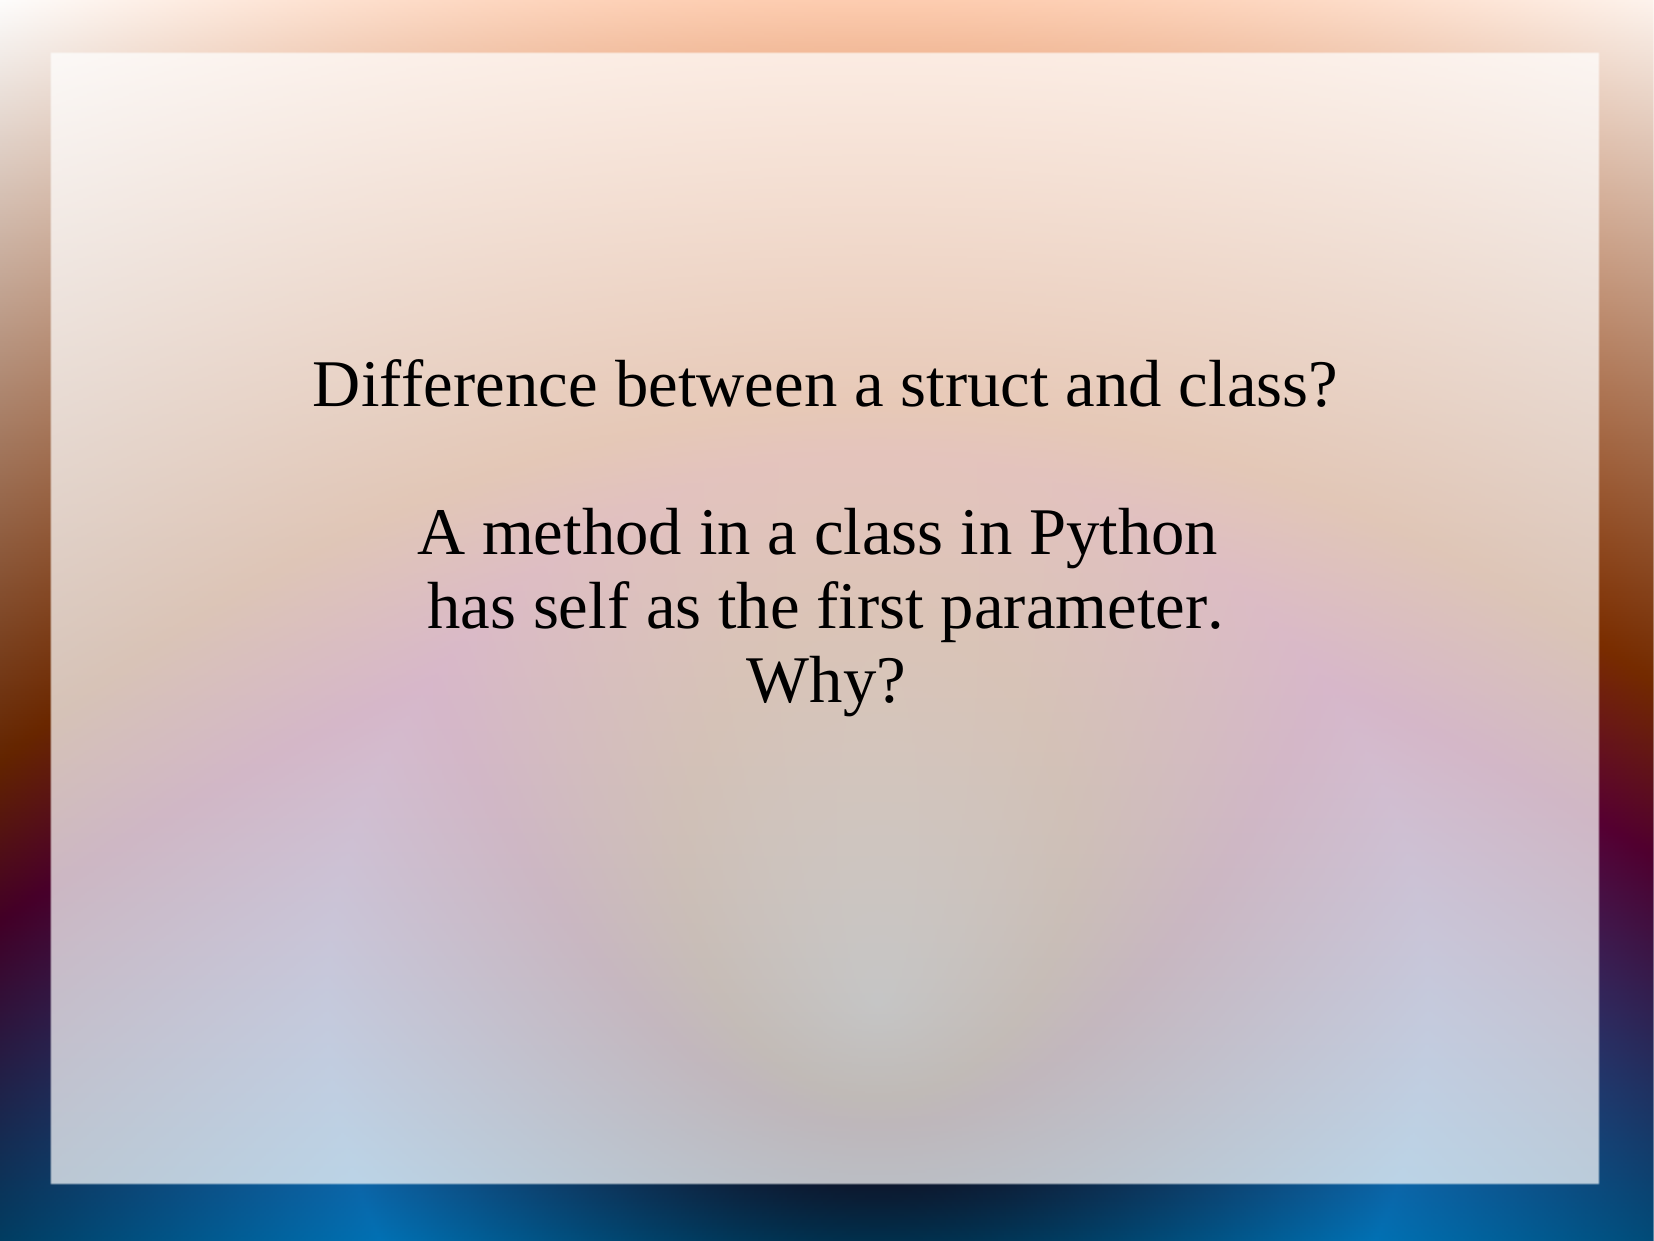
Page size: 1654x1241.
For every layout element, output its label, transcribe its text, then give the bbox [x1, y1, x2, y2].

picture [0, 0, 1654, 1241]
subtitle Difference between a struct and class? A method in a class in Python has self as the first parameter. Why? [82, 55, 1571, 1010]
